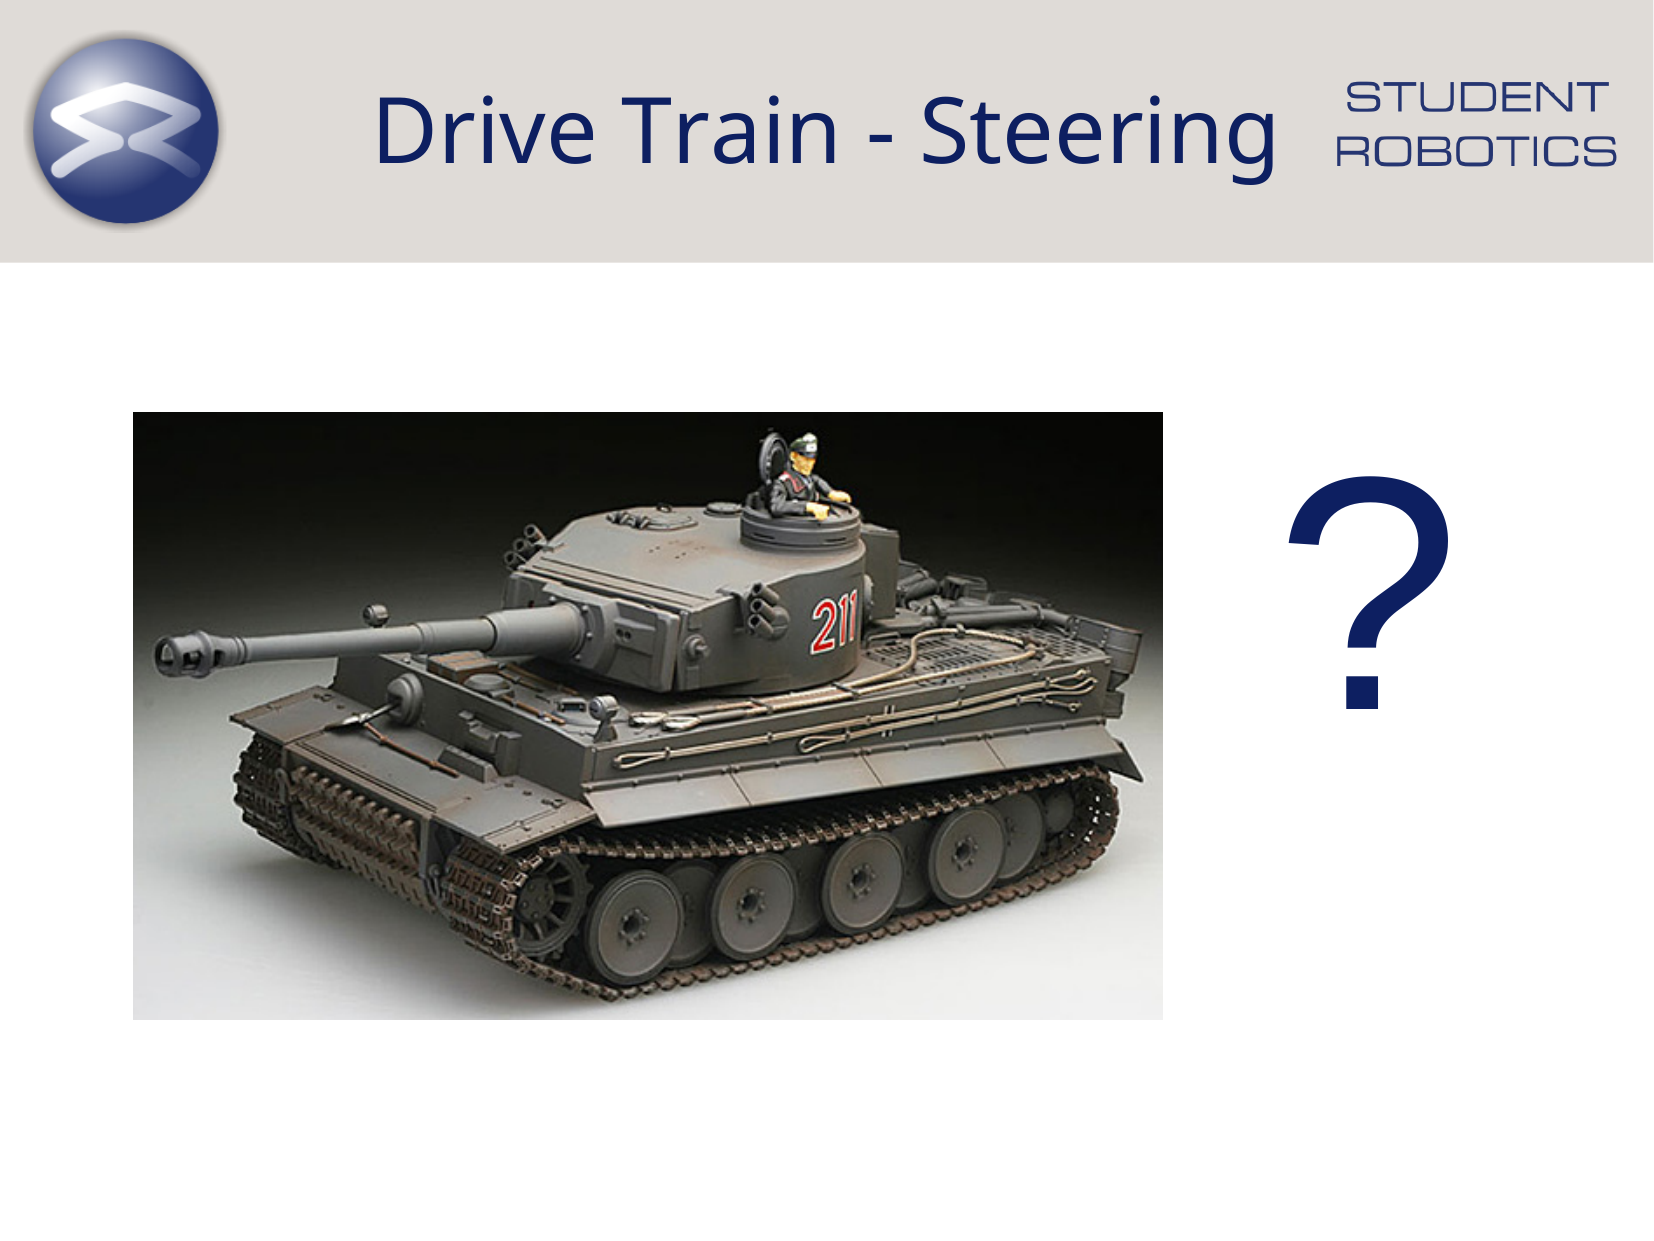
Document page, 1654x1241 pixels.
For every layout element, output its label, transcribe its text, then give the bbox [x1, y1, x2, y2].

picture [1571, 68, 1633, 174]
text_box ? [1261, 400, 1524, 910]
picture [133, 412, 1163, 1020]
title Drive Train - Steering [82, 0, 1571, 257]
picture [9, 19, 82, 245]
